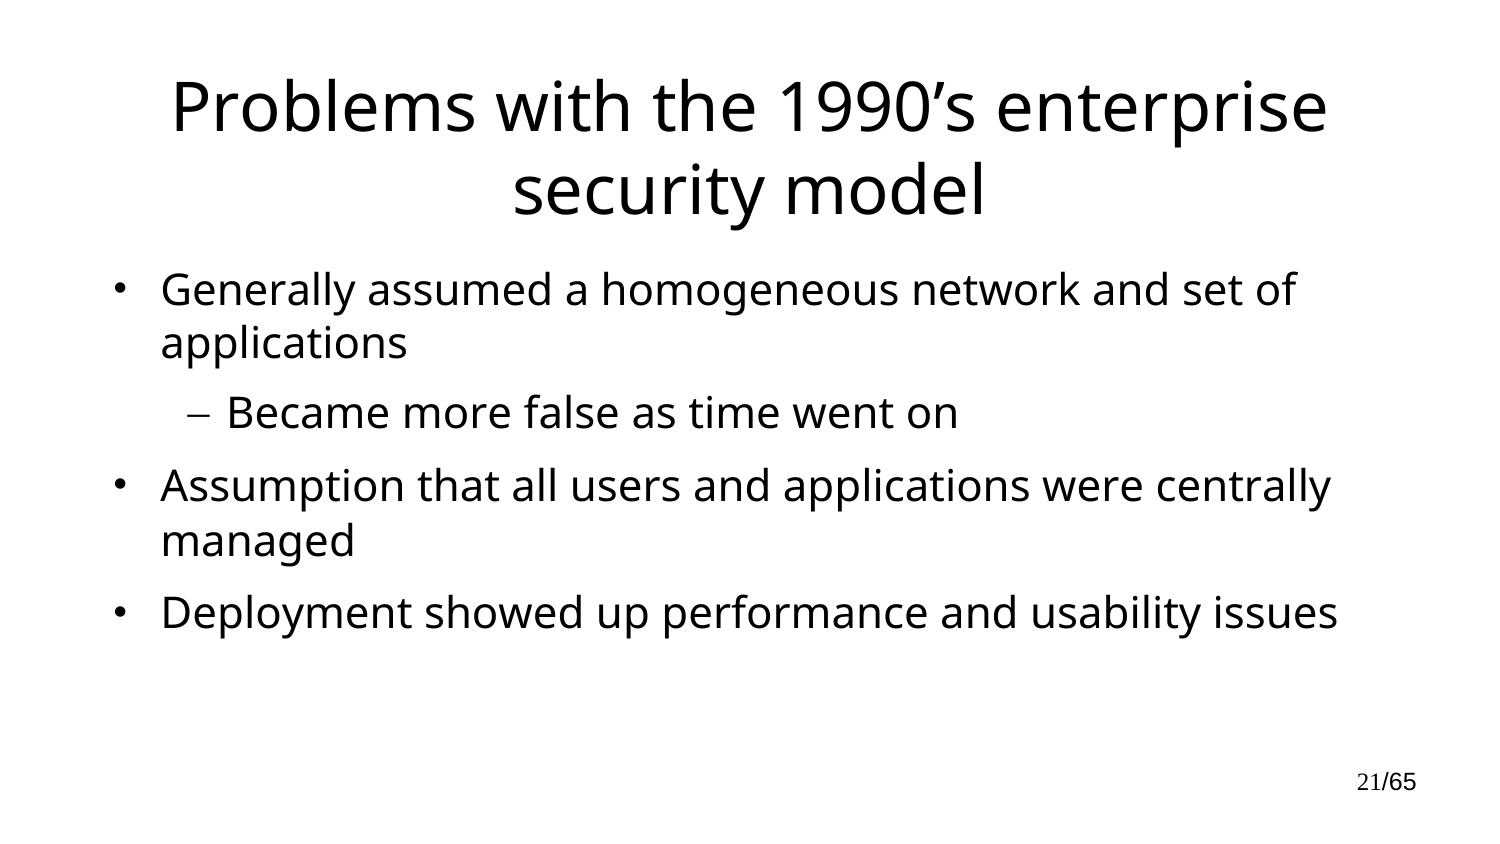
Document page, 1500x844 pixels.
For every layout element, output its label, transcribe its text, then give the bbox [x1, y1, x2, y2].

list Generally assumed a homogeneous network and set of applications Became more false as time went on Assumption that all users and applications were centrally managed Deployment showed up performance and usability issues [112, 261, 1388, 794]
title Problems with the 1990’s enterprise security model [112, 60, 1388, 231]
